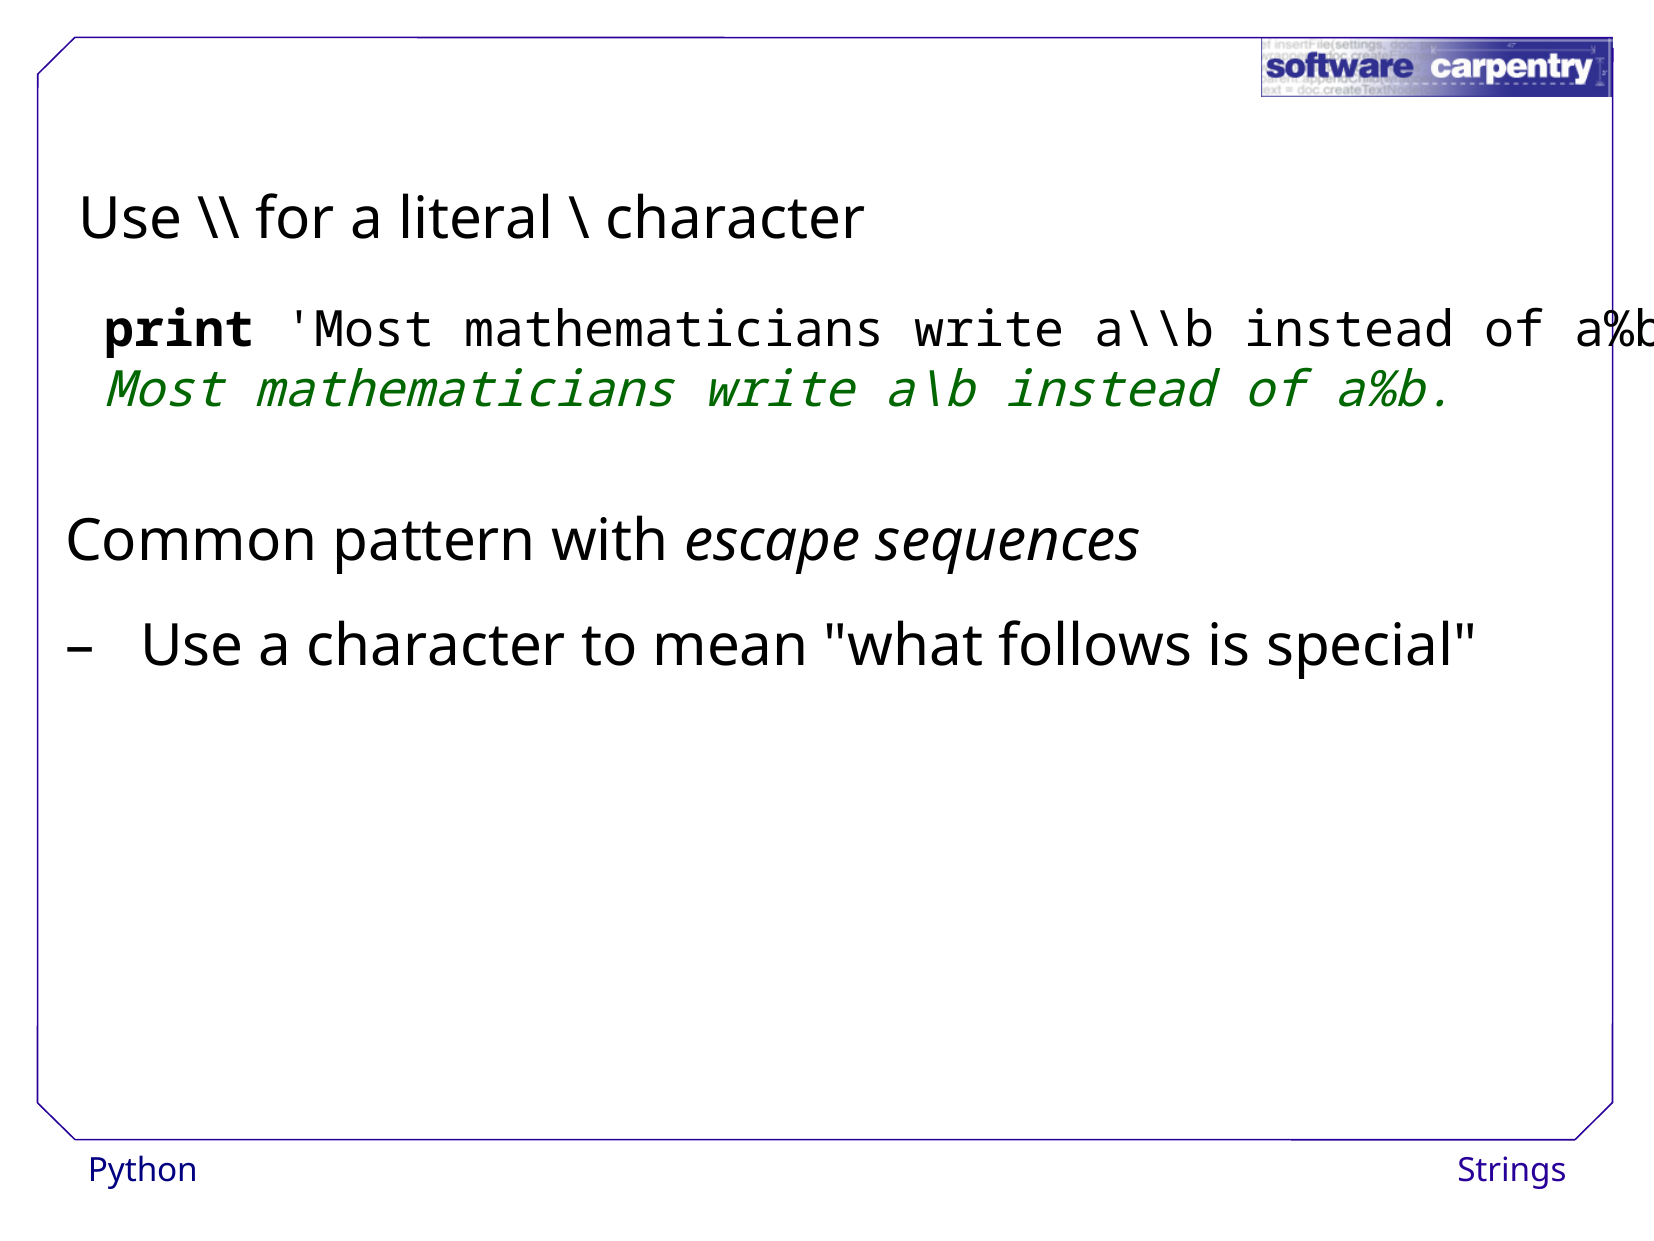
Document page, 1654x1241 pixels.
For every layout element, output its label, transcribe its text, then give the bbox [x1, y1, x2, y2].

picture [1261, 39, 1613, 97]
text_box Common pattern with escape sequences – Use a character to mean "what follows is special" [50, 459, 1643, 685]
text_box Use \\ for a literal \ character [63, 138, 1031, 259]
text_box print 'Most mathematicians write a\\b instead of a%b.' Most mathematicians write a\b instead of a%b. [89, 289, 1593, 451]
